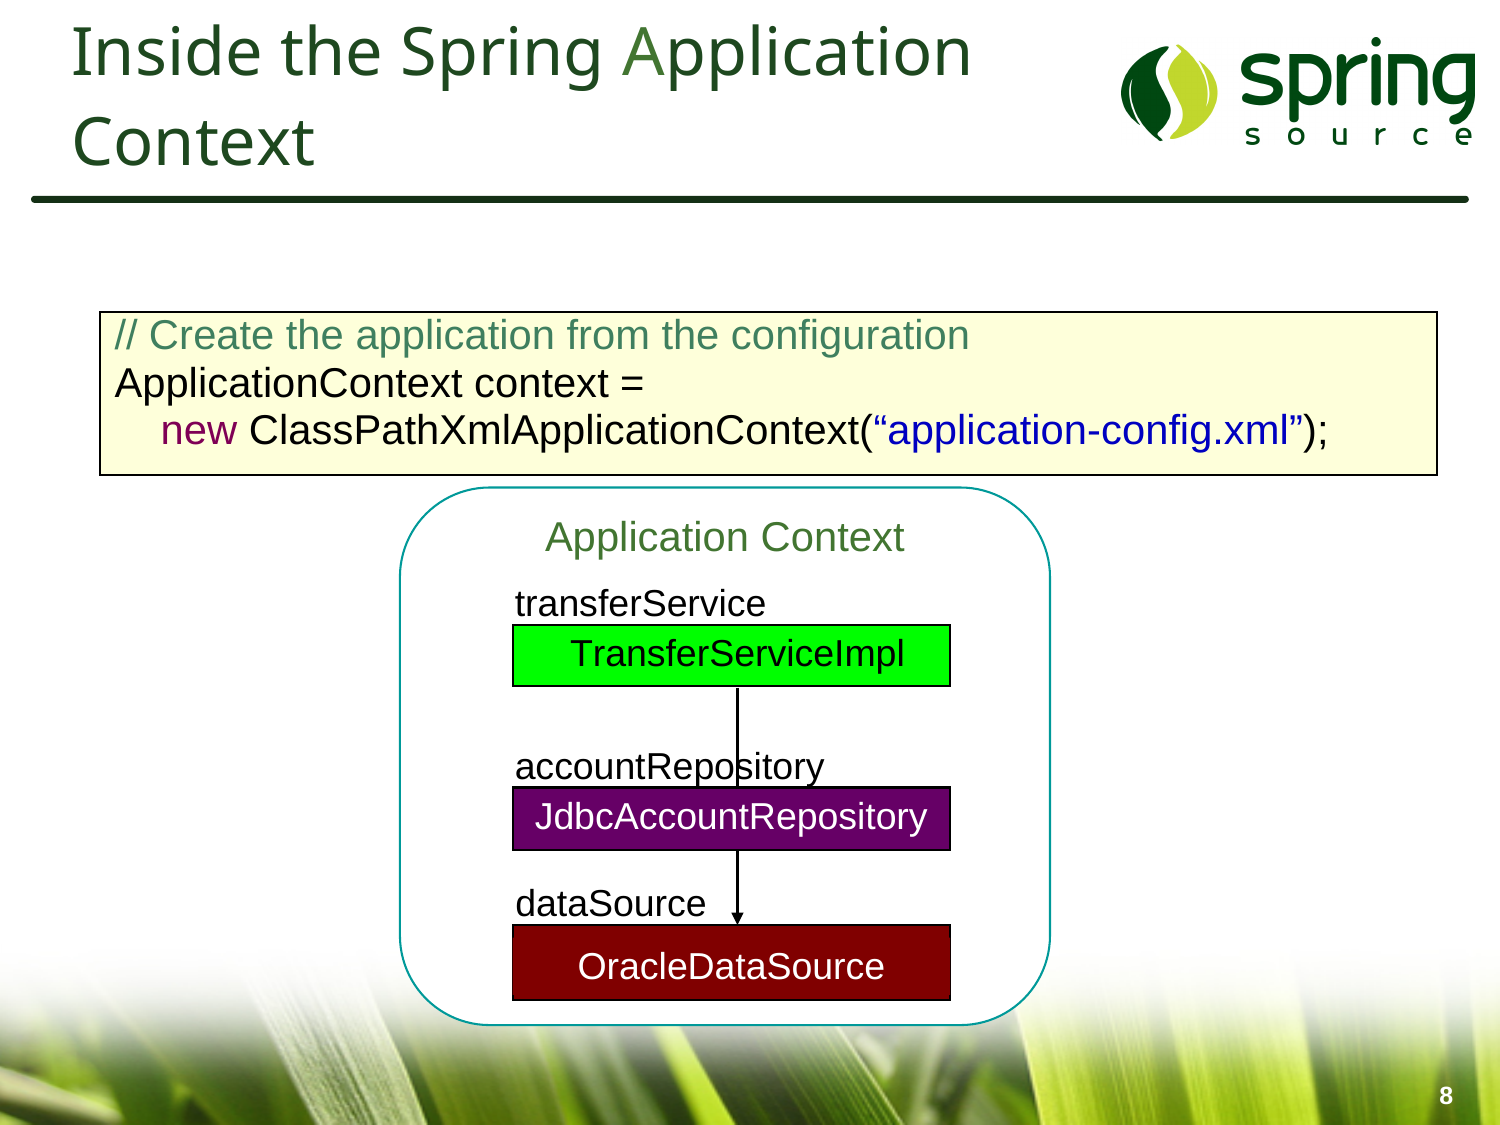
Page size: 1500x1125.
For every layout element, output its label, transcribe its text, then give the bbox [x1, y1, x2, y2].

text_box accountRepository [499, 737, 841, 795]
text_box [512, 633, 951, 687]
text_box transferService [499, 575, 841, 633]
text_box OracleDataSource [512, 937, 951, 995]
picture [0, 944, 1500, 1125]
text_box Application Context [399, 487, 1051, 1026]
text_box [512, 995, 951, 1000]
text_box JdbcAccountRepository [512, 787, 951, 845]
text_box dataSource [500, 875, 722, 933]
text_box // Create the application from the configuration ApplicationContext context = new ClassPathXmlApplicationContext(“application-config.xml”); [99, 312, 1438, 475]
text_box [512, 845, 951, 850]
picture [1121, 37, 1475, 145]
text_box [512, 924, 951, 937]
text_box TransferServiceImpl [525, 624, 951, 683]
title Inside the Spring Application Context [56, 5, 1089, 184]
